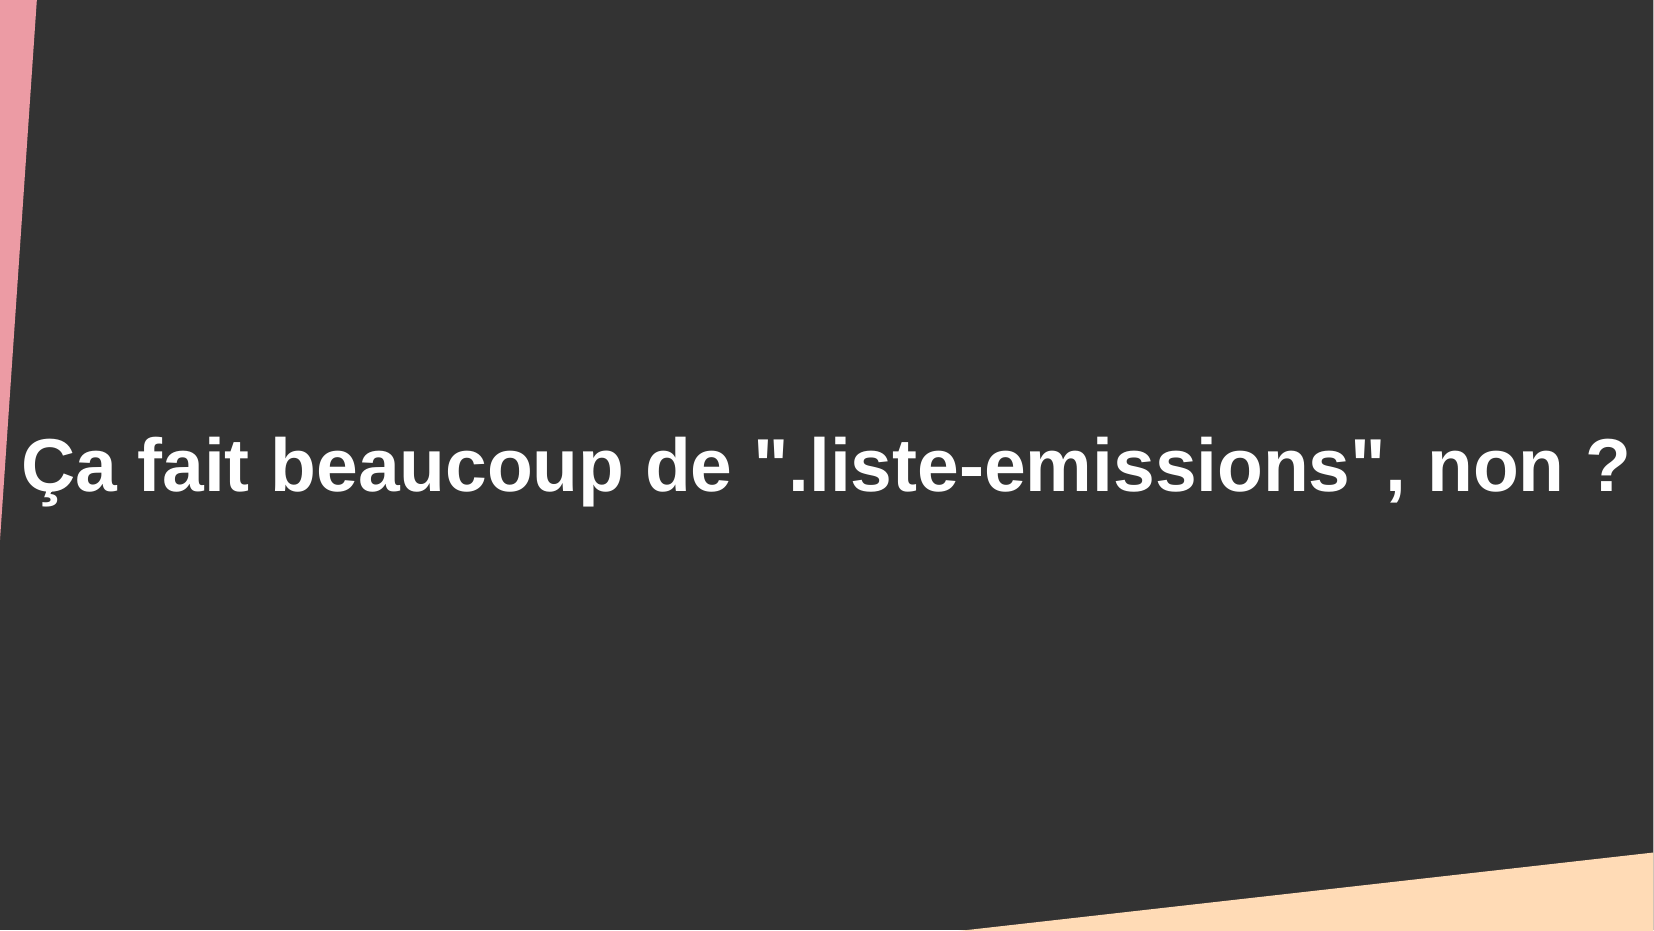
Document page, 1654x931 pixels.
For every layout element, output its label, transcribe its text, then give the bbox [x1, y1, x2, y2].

text_box [958, 852, 1654, 931]
text_box [0, 0, 37, 540]
title Ça fait beaucoup de ".liste-emissions", non ? [19, 423, 1635, 508]
